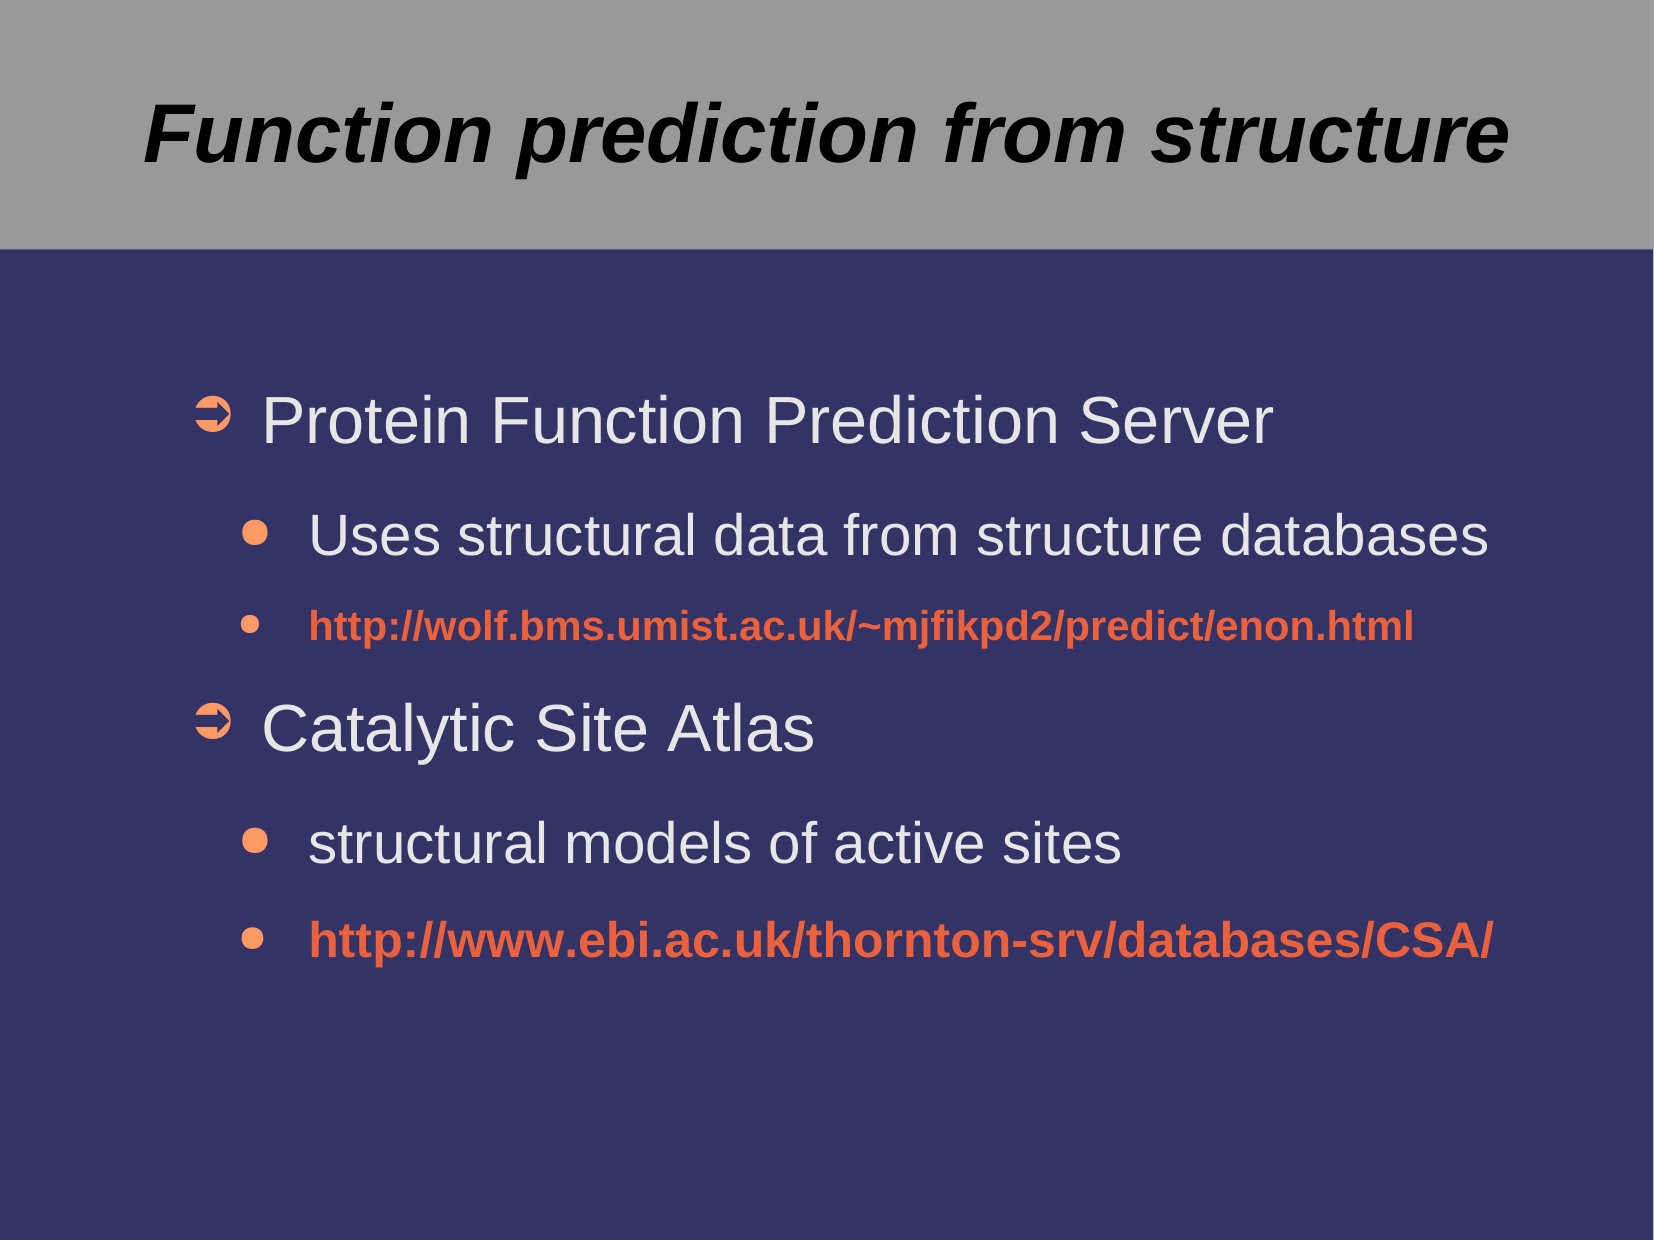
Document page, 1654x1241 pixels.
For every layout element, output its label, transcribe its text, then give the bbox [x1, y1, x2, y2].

list Protein Function Prediction Server Uses structural data from structure databases http://wolf.bms.umist.ac.uk/~mjfikpd2/predict/enon.html Catalytic Site Atlas structural models of active sites http://www.ebi.ac.uk/thornton-srv/databases/CSA/ [178, 364, 1570, 1147]
title Function prediction from structure [121, 19, 1534, 227]
